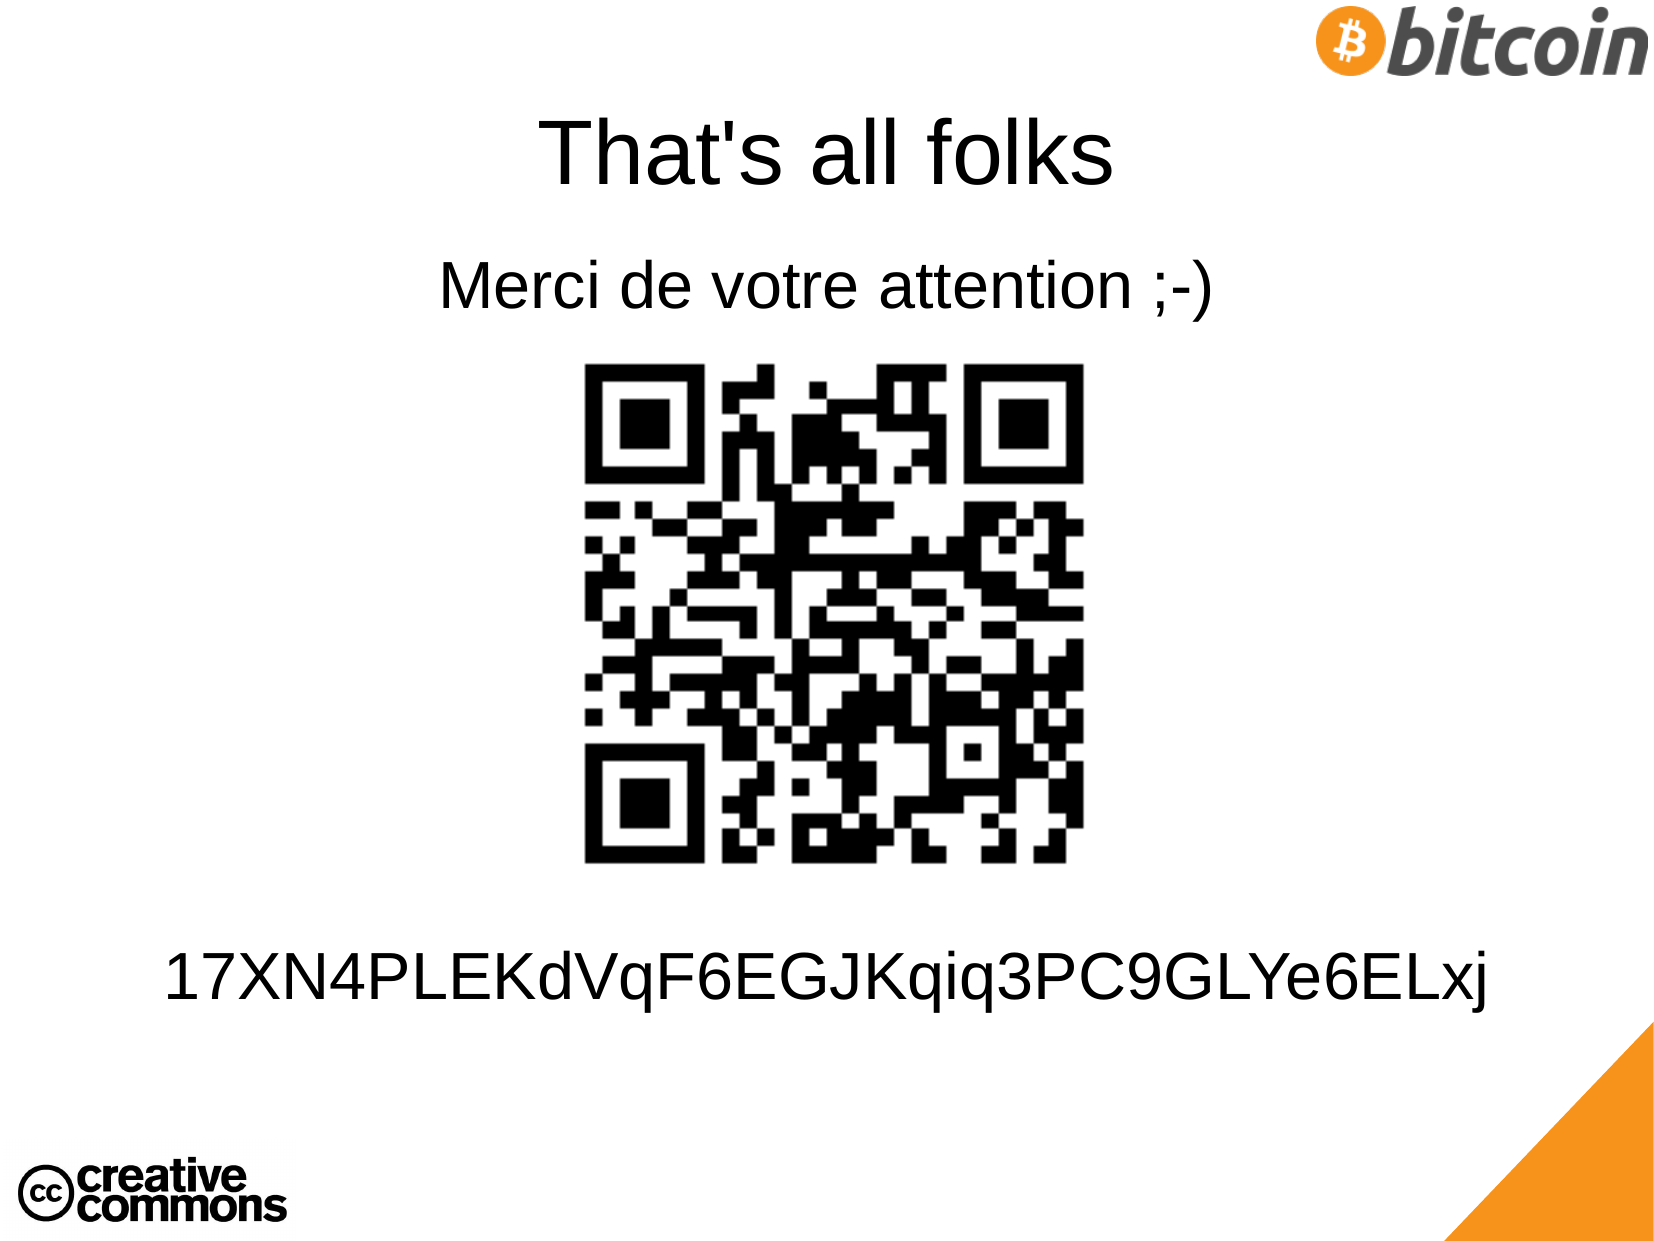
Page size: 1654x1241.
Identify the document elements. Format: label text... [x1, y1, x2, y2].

picture [516, 349, 1154, 934]
picture [3, 1139, 296, 1241]
picture [1316, 6, 1648, 76]
title That's all folks [82, 49, 1571, 257]
list Merci de votre attention ;-) [99, 248, 1555, 349]
list 17XN4PLEKdVqF6EGJKqiq3PC9GLYe6ELxj [99, 938, 1555, 1039]
